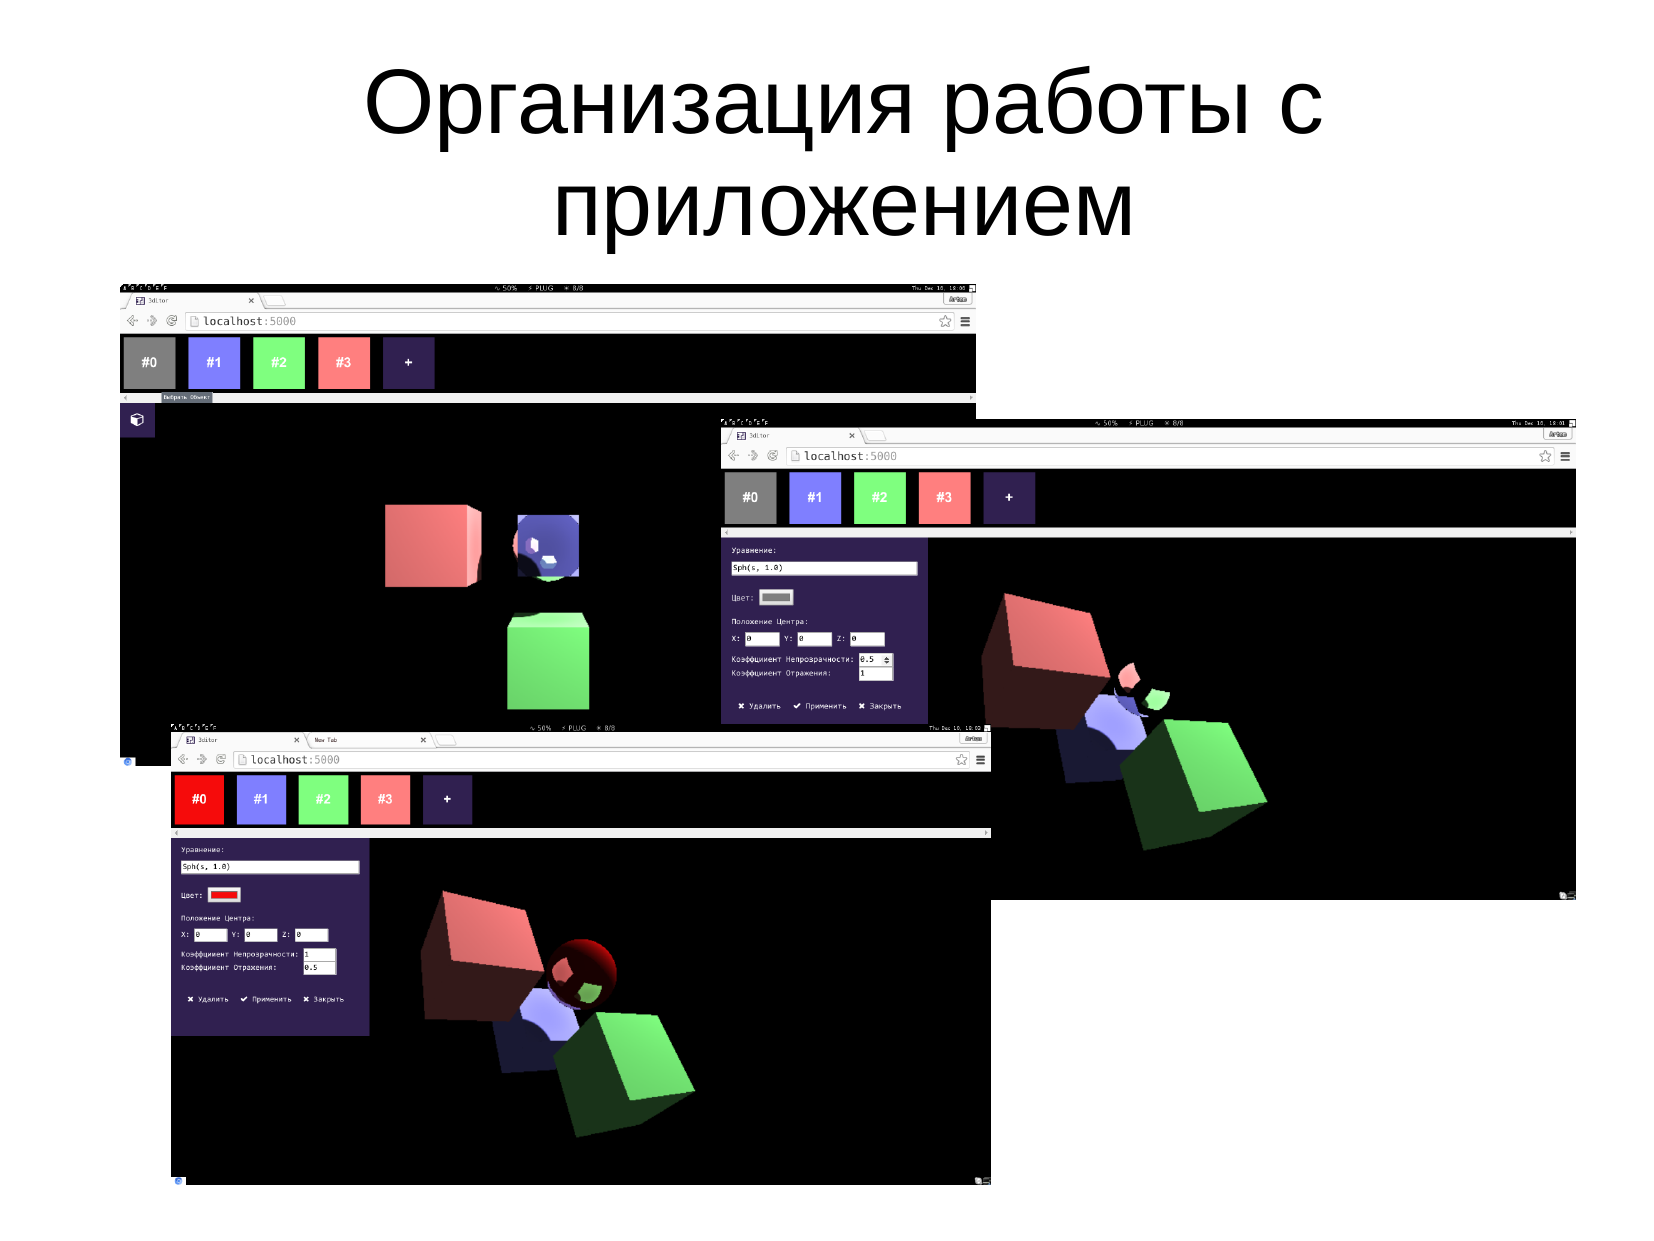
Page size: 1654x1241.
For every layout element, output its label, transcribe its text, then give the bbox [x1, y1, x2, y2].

title Организация работы с приложением [82, 49, 1571, 257]
picture [120, 284, 1576, 1186]
